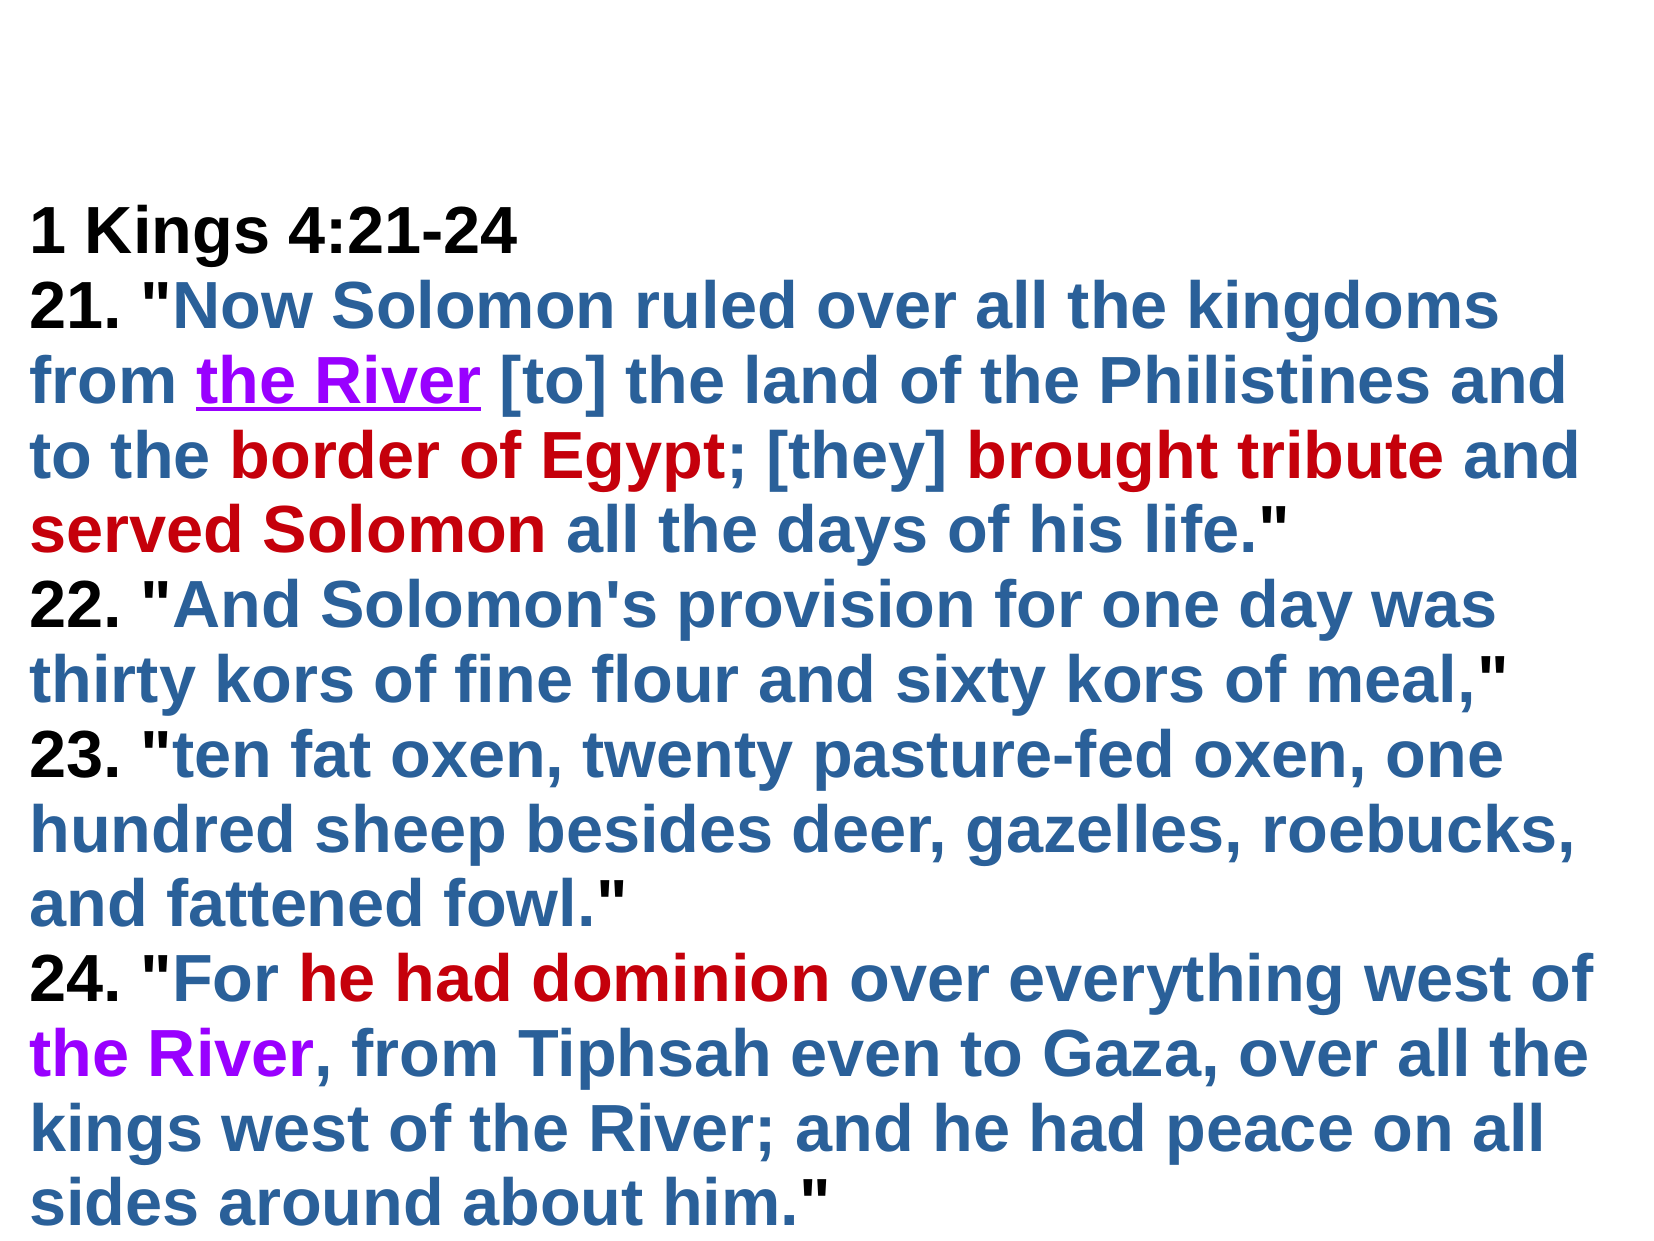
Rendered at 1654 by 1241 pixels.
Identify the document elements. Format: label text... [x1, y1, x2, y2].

list 1 Kings 4:21-24 21. "Now Solomon ruled over all the kingdoms from the River [to] the land of the Philistines and to the border of Egypt; [they] brought tribute and served Solomon all the days of his life." 22. "And Solomon's provision for one day was thirty kors of fine flour and sixty kors of meal," 23. "ten fat oxen, twenty pasture-fed oxen, one hundred sheep besides deer, gazelles, roebucks, and fattened fowl." 24. "For he had dominion over everything west of the River, from Tiphsah even to Gaza, over all the kings west of the River; and he had peace on all sides around about him." [29, 193, 1625, 1241]
